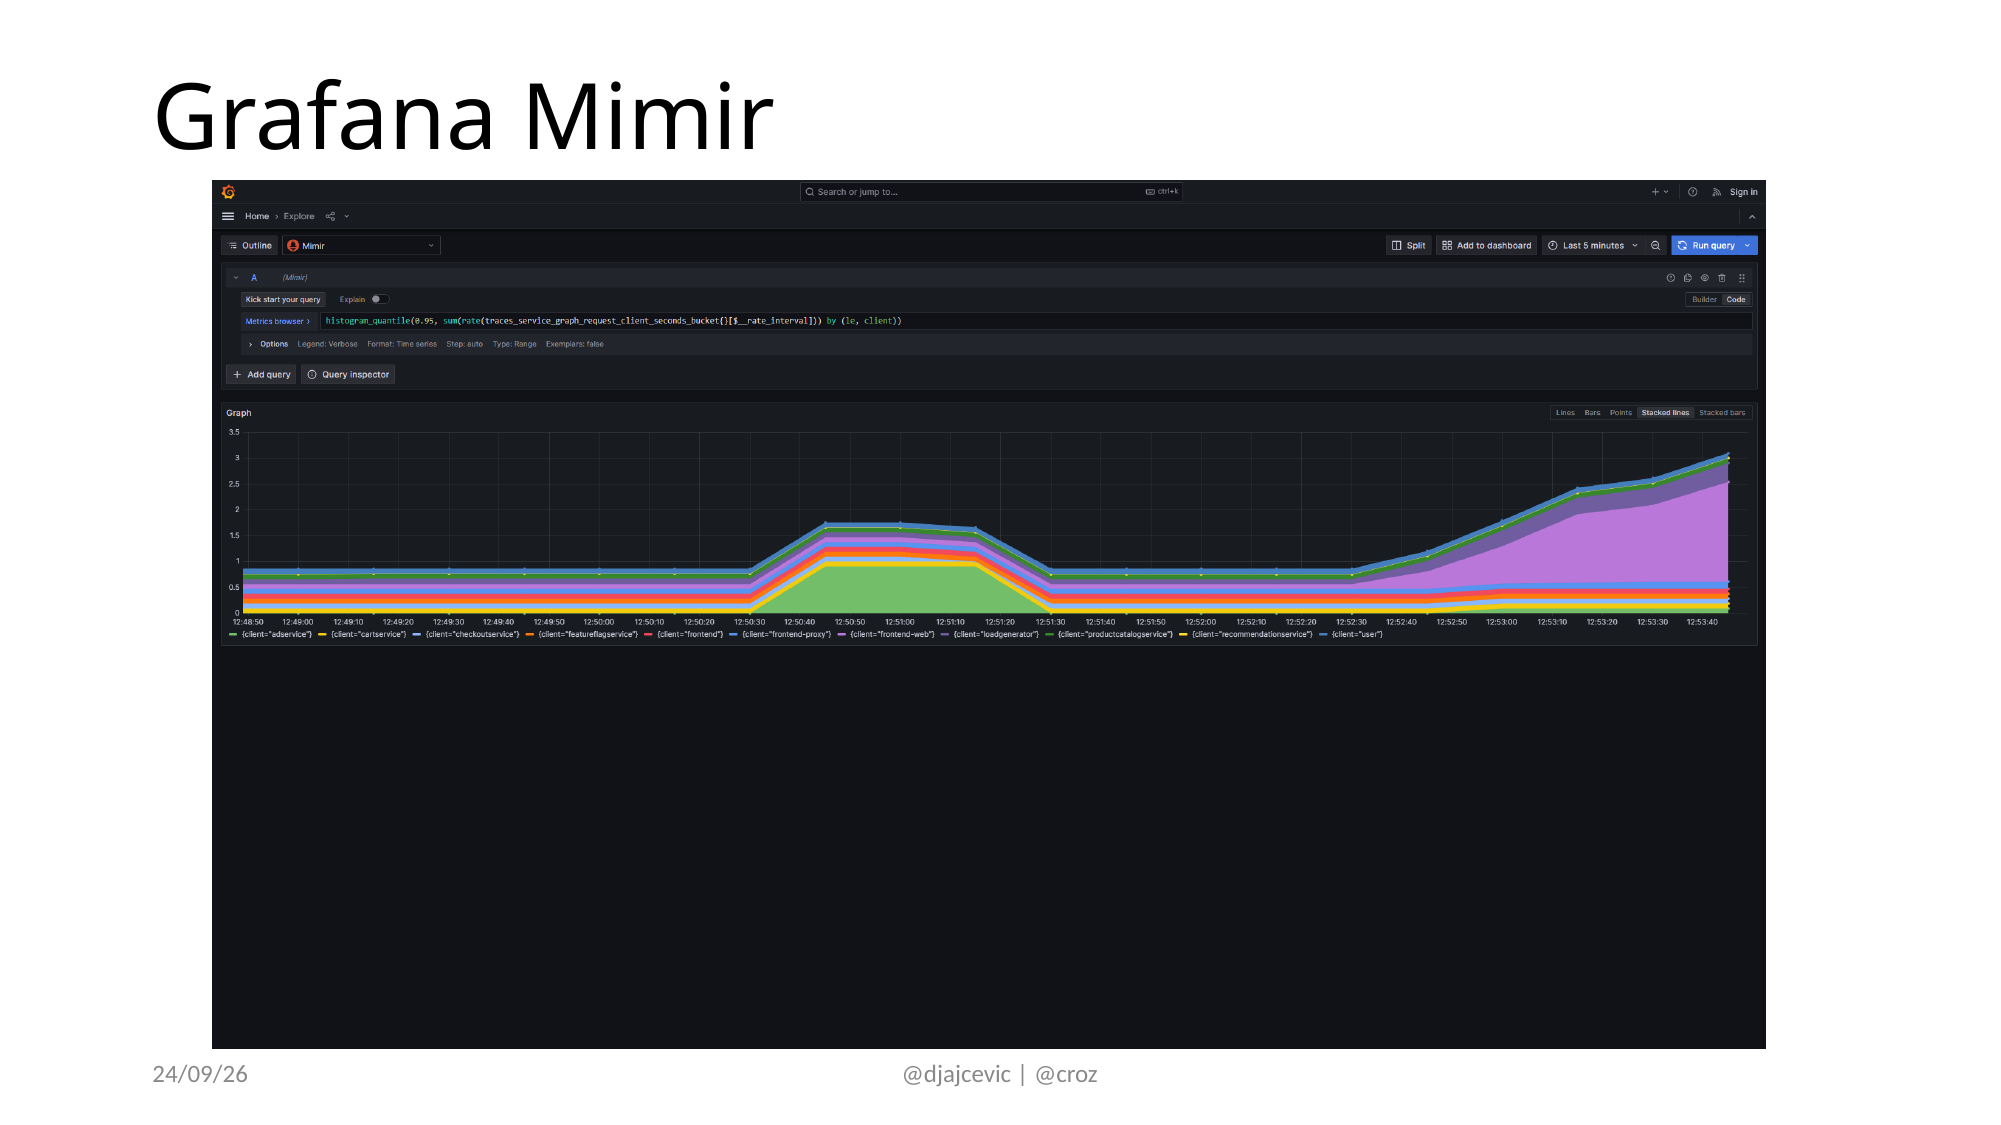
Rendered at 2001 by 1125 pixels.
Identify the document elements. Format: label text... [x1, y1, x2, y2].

text_box 27/02/2024 [137, 1042, 588, 1103]
picture [212, 180, 1766, 1049]
text_box @djajcevic | @croz [662, 1049, 1338, 1103]
title Grafana Mimir [137, 59, 1863, 181]
